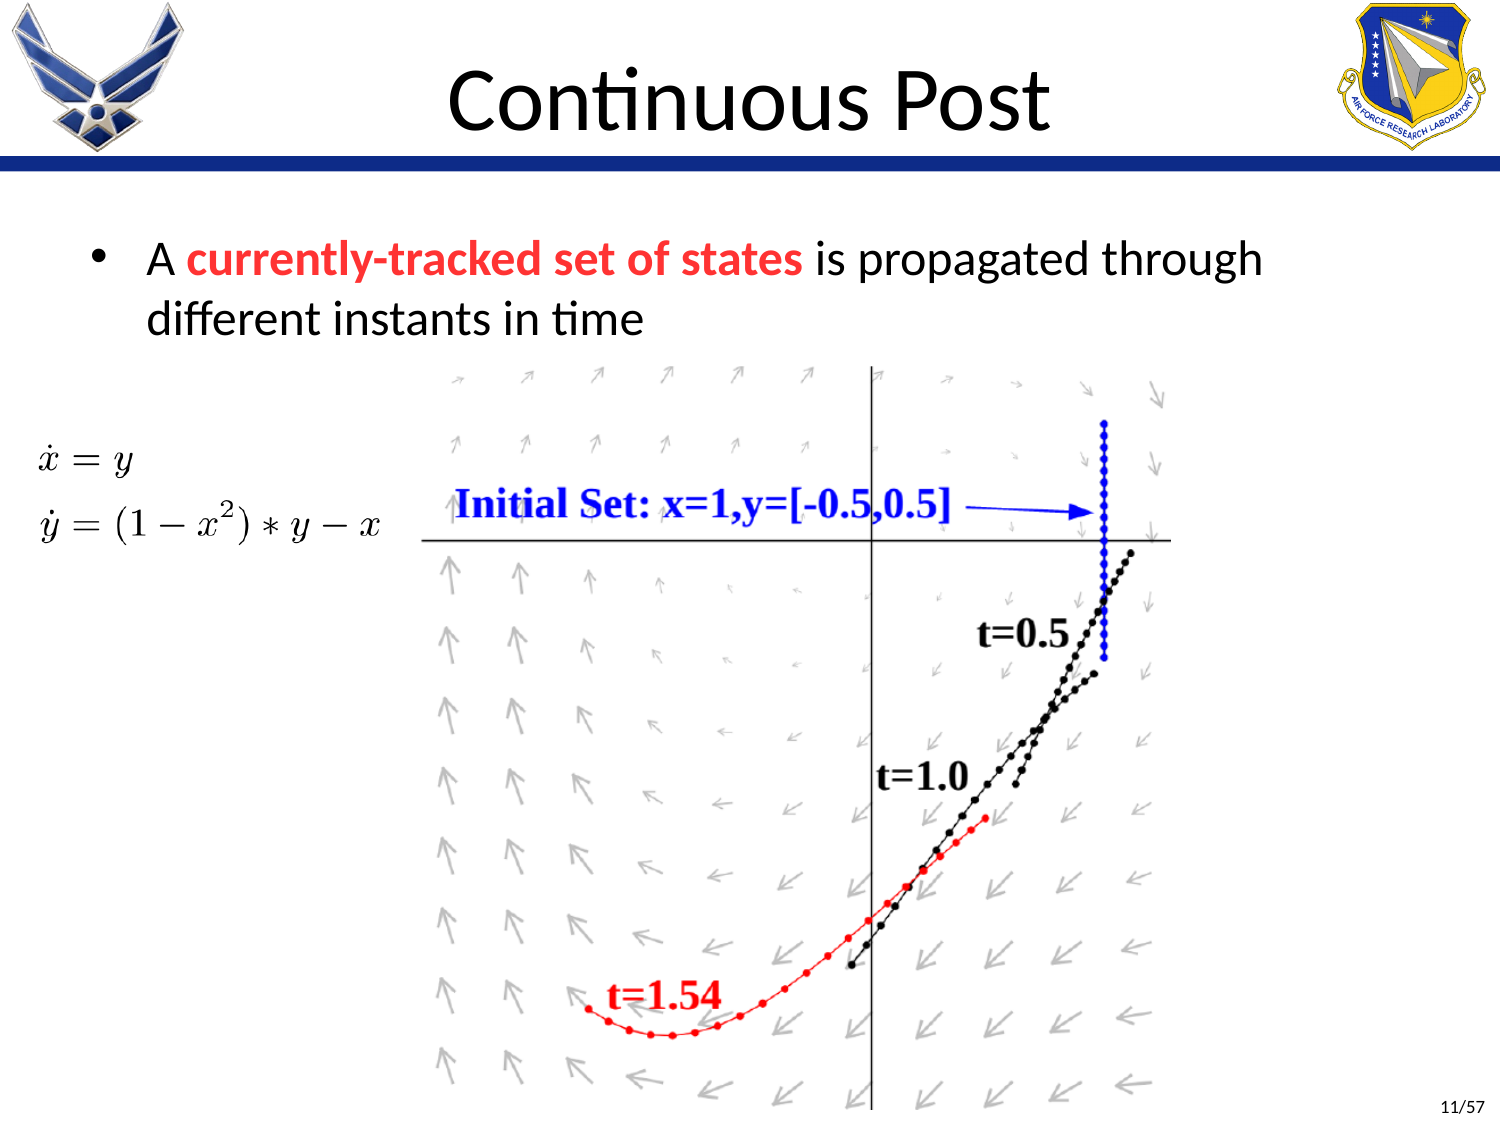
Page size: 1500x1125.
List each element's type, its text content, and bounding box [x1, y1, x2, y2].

list A currently-tracked set of states is propagated through different instants in time [75, 217, 1425, 1066]
picture [1425, 3, 1486, 151]
picture [412, 355, 1171, 1111]
title Continuous Post [75, 0, 1425, 188]
picture [2, 0, 75, 156]
picture [32, 434, 391, 548]
